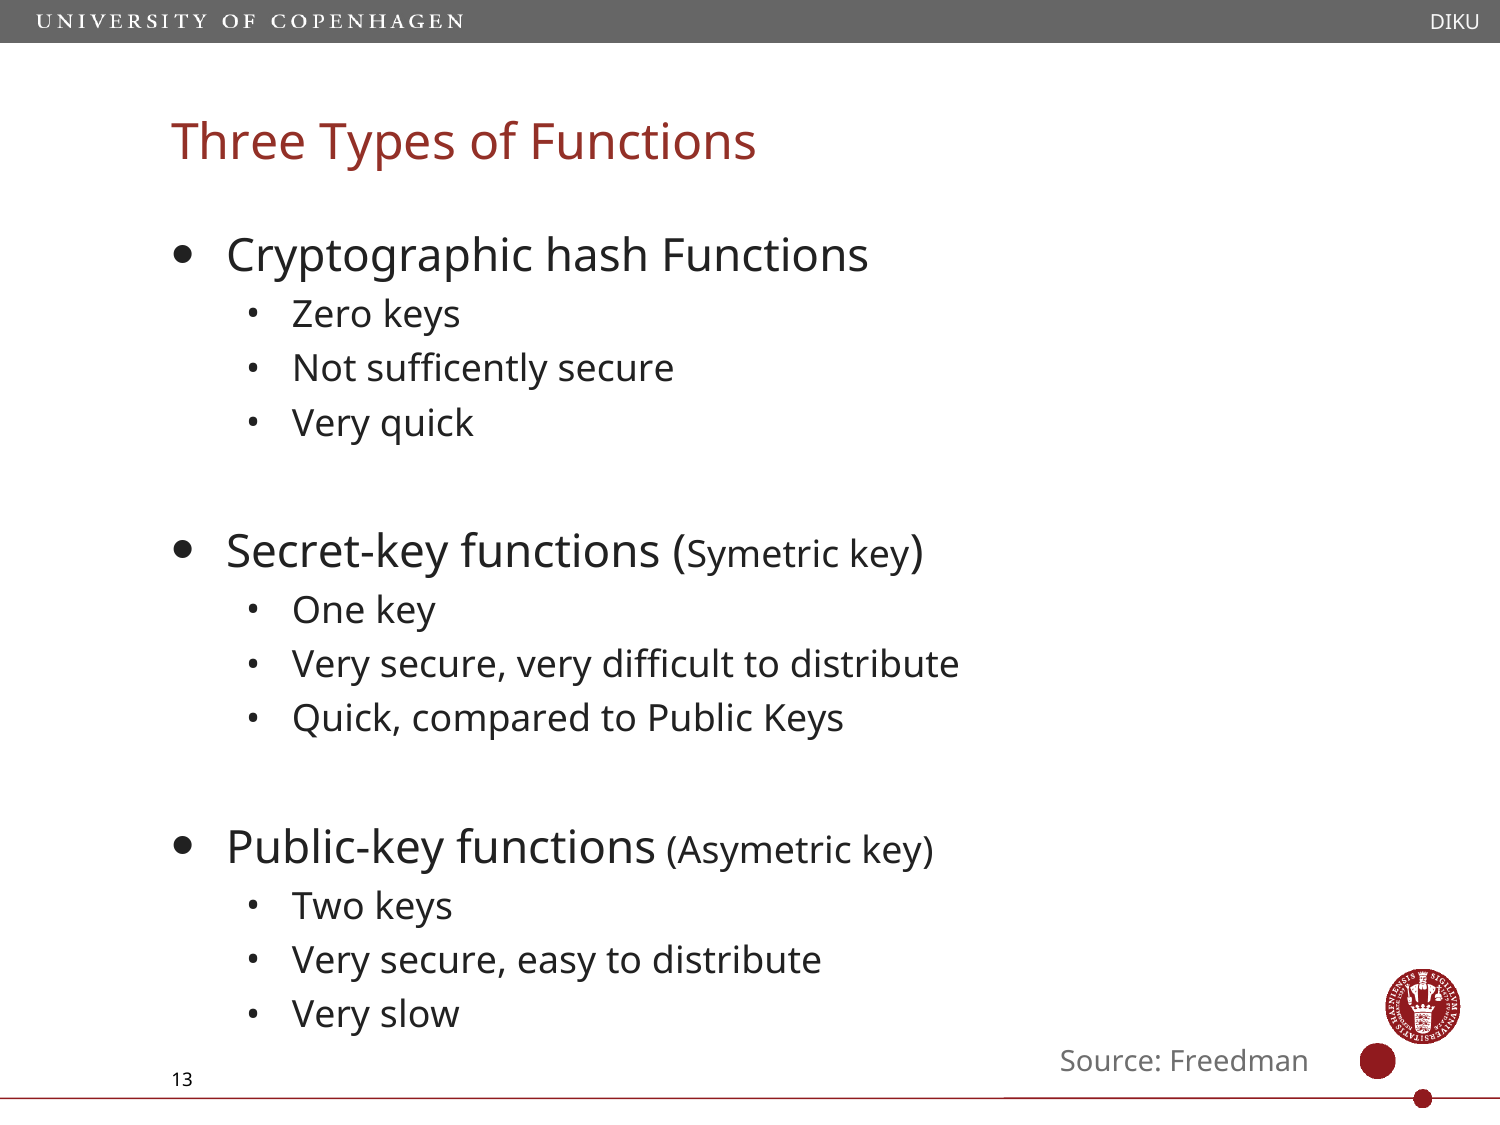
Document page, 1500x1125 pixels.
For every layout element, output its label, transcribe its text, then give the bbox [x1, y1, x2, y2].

text_box DIKU [469, 0, 1495, 43]
picture [348, 910, 359, 917]
text_box Cryptographic hash Functions Zero keys Not sufficently secure Very quick Secret-key functions (Symetric key) One key Very secure, very difficult to distribute Quick, compared to Public Keys Public-key functions (Asymetric key) Two keys Very secure, easy to distribute Very slow [171, 225, 1329, 900]
text_box <number> [171, 1067, 522, 1092]
text_box Three Types of Functions [171, 75, 1329, 171]
picture [0, 910, 1500, 1122]
text_box Source: Freedman [1045, 1034, 1353, 1086]
